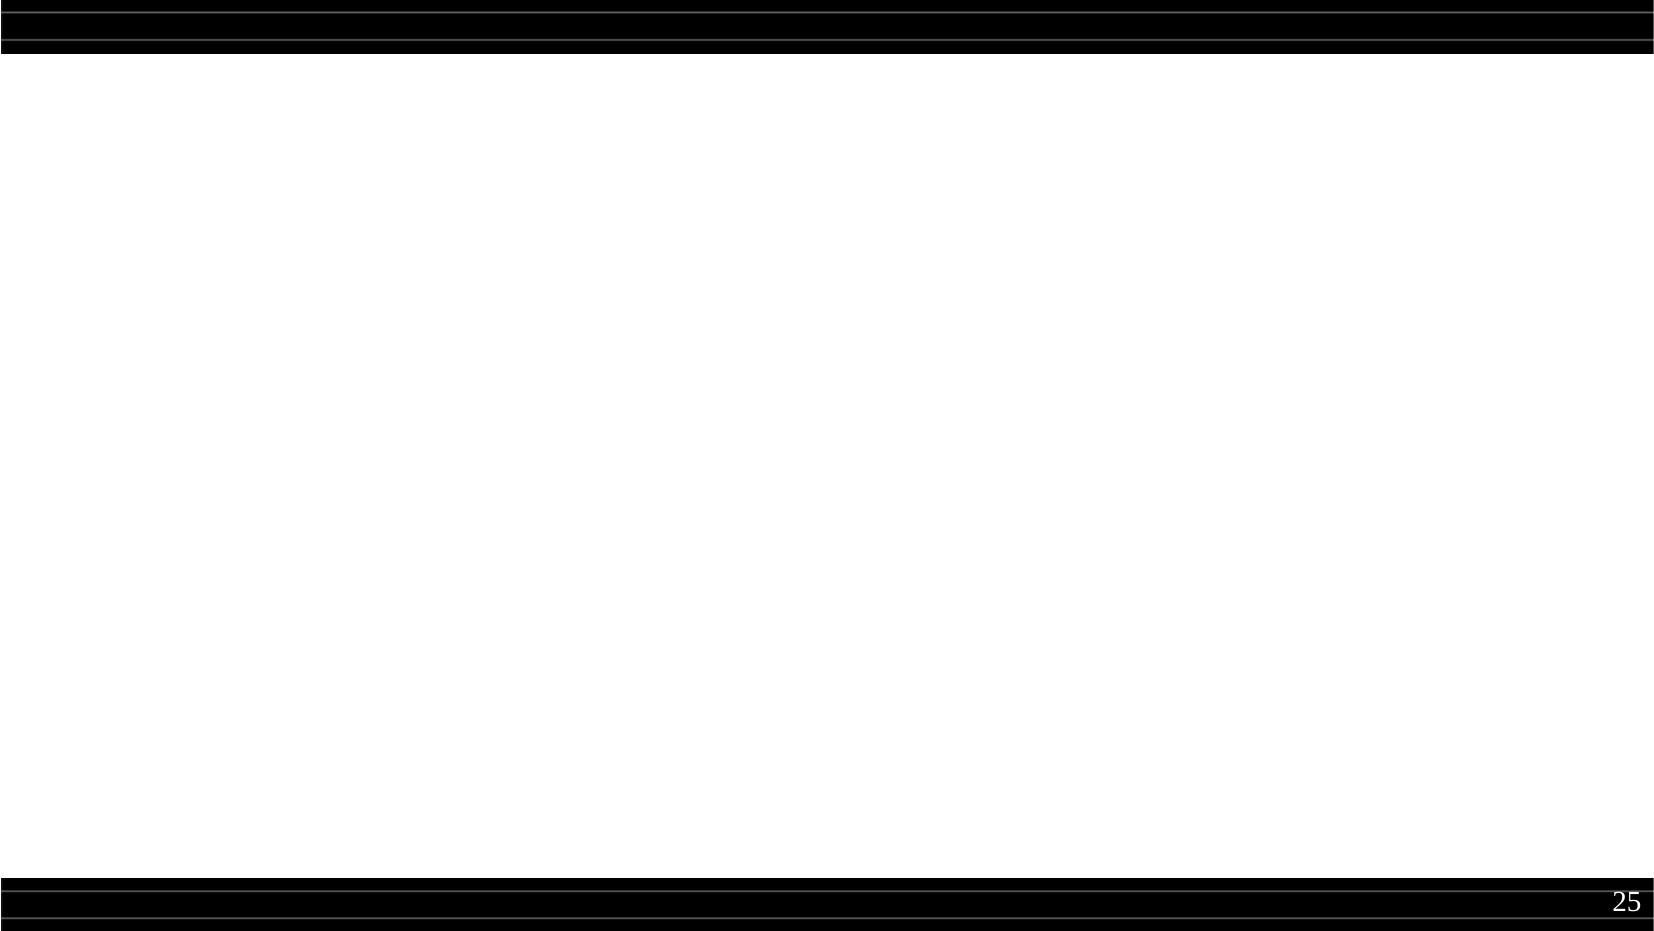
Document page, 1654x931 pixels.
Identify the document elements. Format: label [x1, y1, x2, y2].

picture [1, 0, 1654, 54]
picture [1, 878, 1654, 931]
